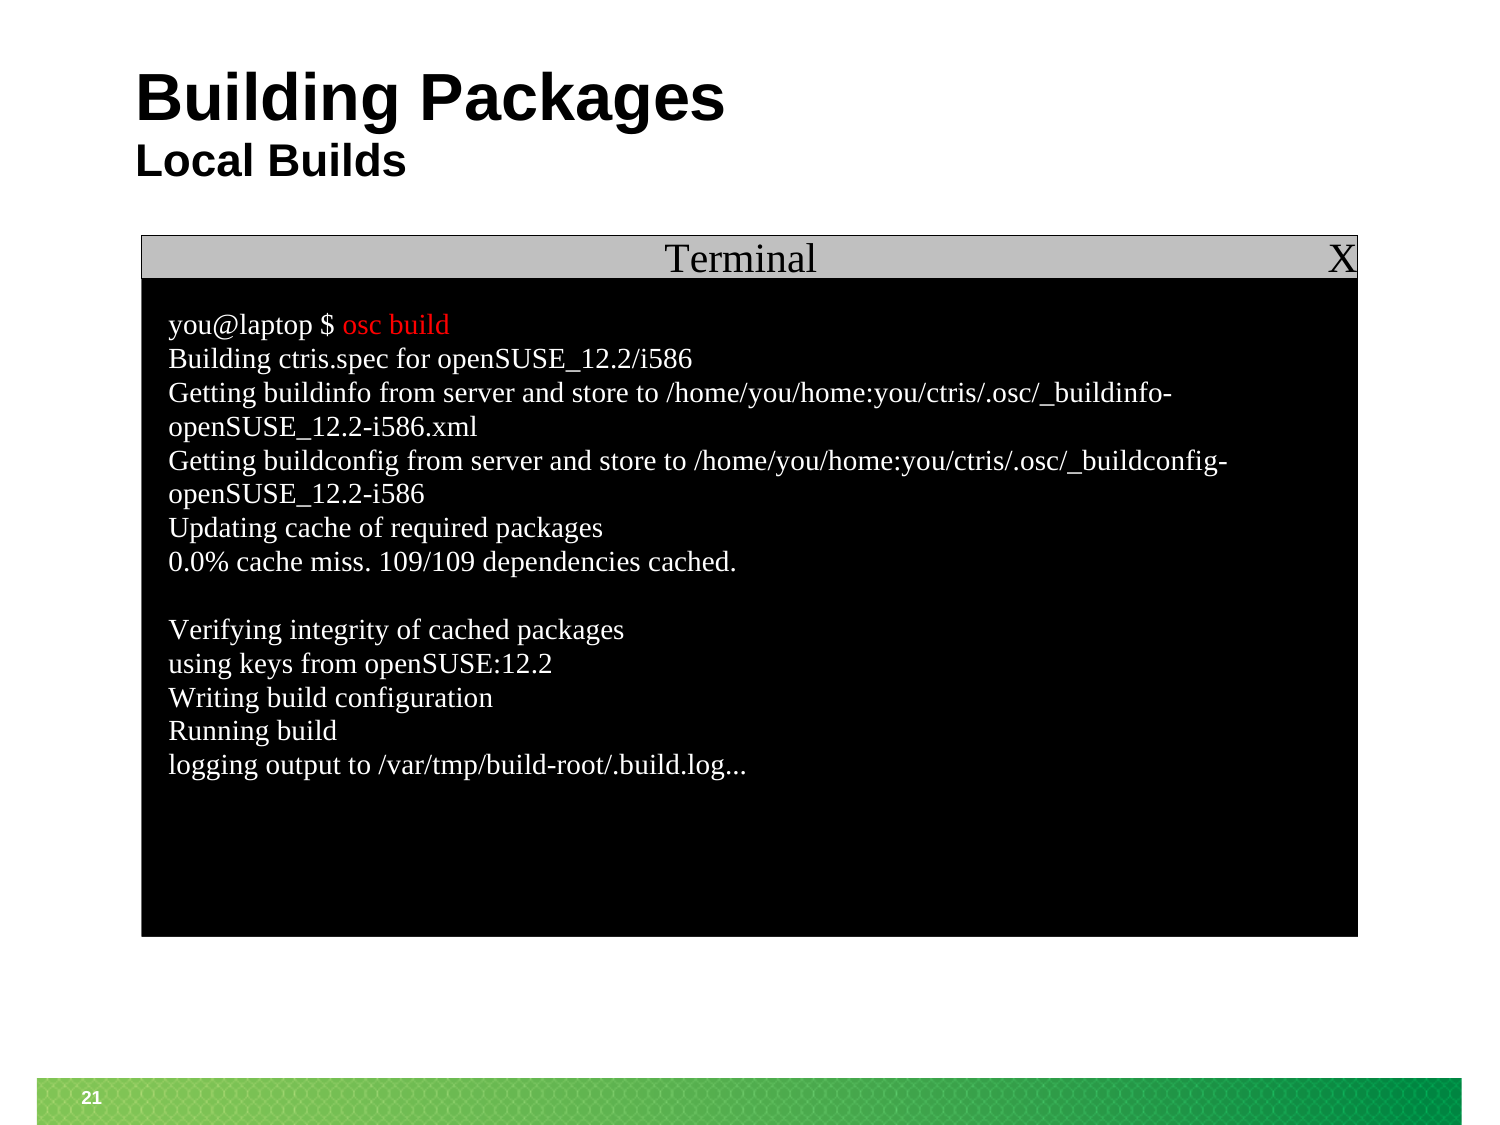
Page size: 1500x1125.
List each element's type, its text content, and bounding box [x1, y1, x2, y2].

title Building Packages Local Builds [135, 41, 1372, 204]
text_box [141, 278, 1358, 937]
picture [36, 1078, 1462, 1125]
text_box you@laptop $ osc build Building ctris.spec for openSUSE_12.2/i586 Getting buildinfo from server and store to /home/you/home:you/ctris/.osc/_buildinfo-openSUSE_12.2-i586.xml Getting buildconfig from server and store to /home/you/home:you/ctris/.osc/_buildconfig-openSUSE_12.2-i586 Updating cache of required packages 0.0% cache miss. 109/109 dependencies cached. Verifying integrity of cached packages using keys from openSUSE:12.2 Writing build configuration Running build logging output to /var/tmp/build-root/.build.log... [168, 307, 1335, 919]
text_box Terminal X [141, 235, 1358, 278]
